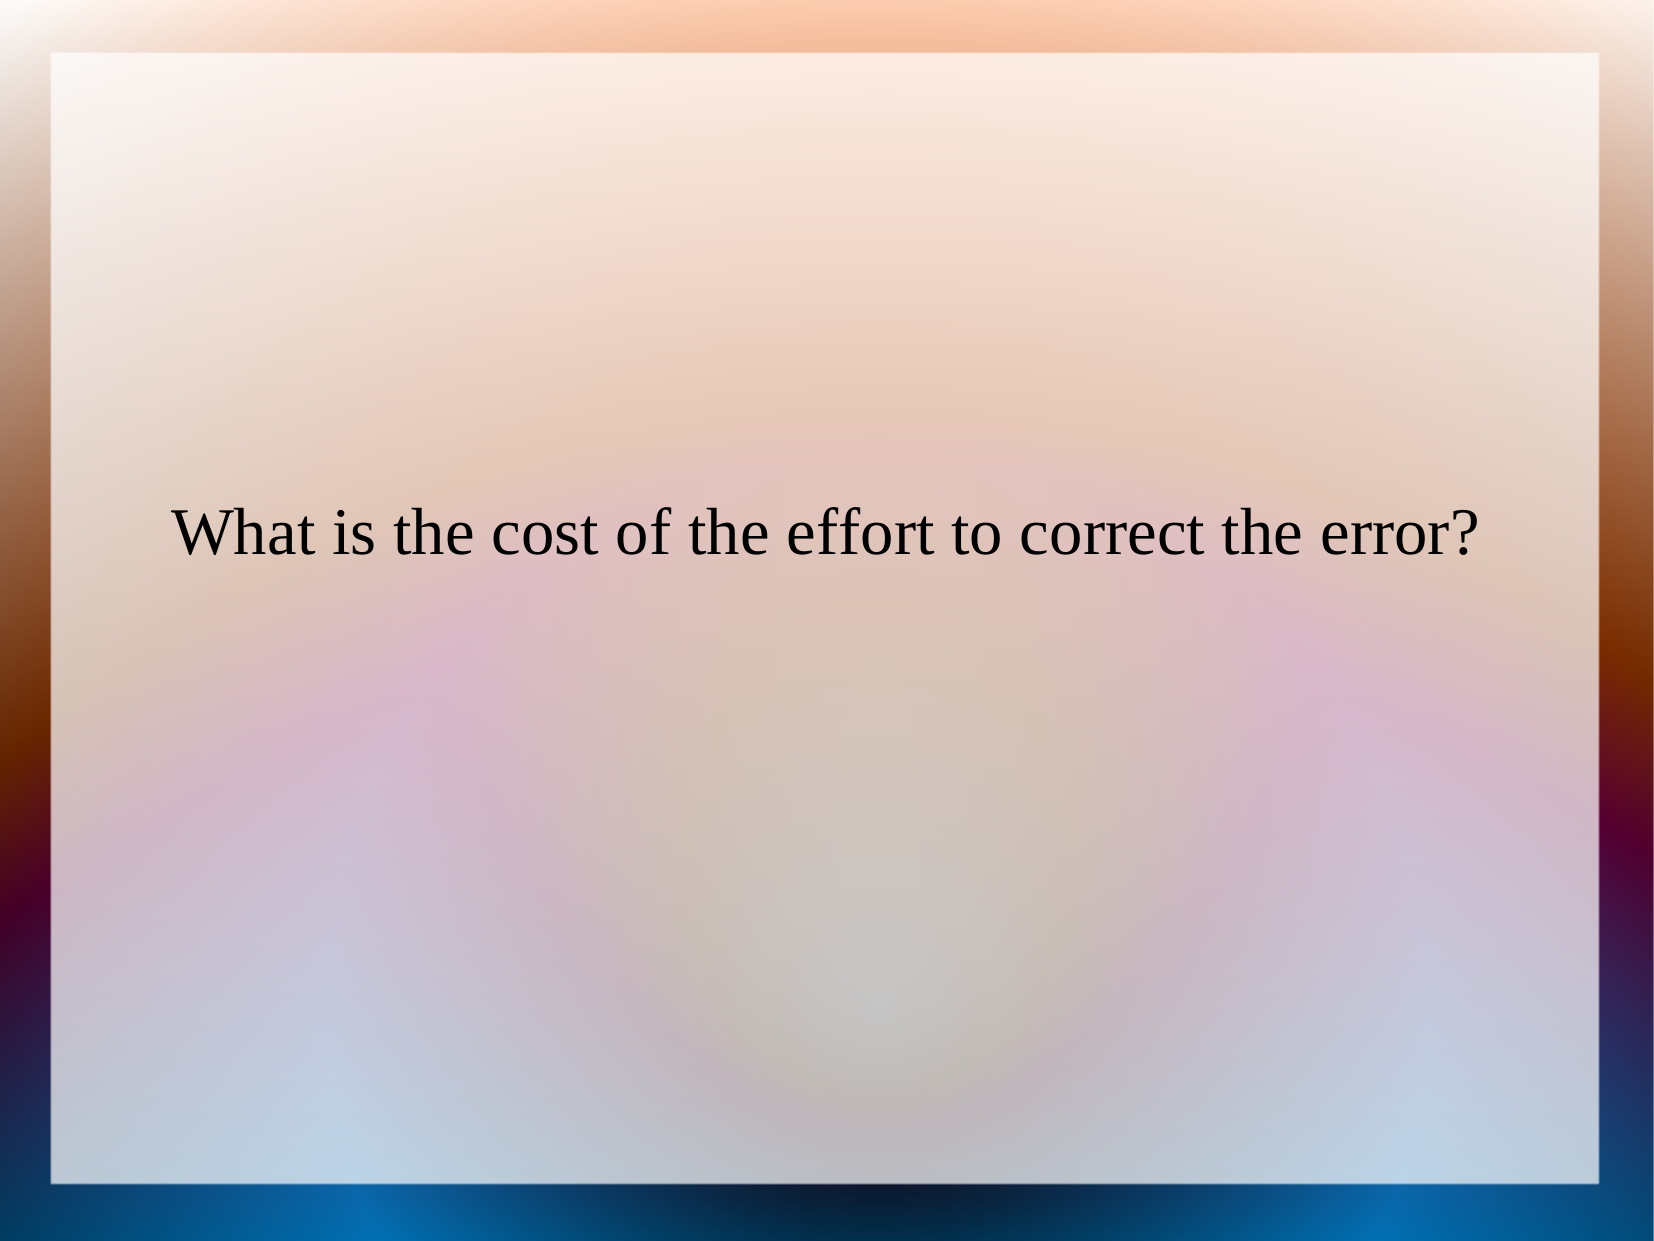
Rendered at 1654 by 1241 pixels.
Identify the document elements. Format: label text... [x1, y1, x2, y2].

picture [0, 0, 1654, 1241]
subtitle What is the cost of the effort to correct the error? [82, 55, 1571, 1010]
